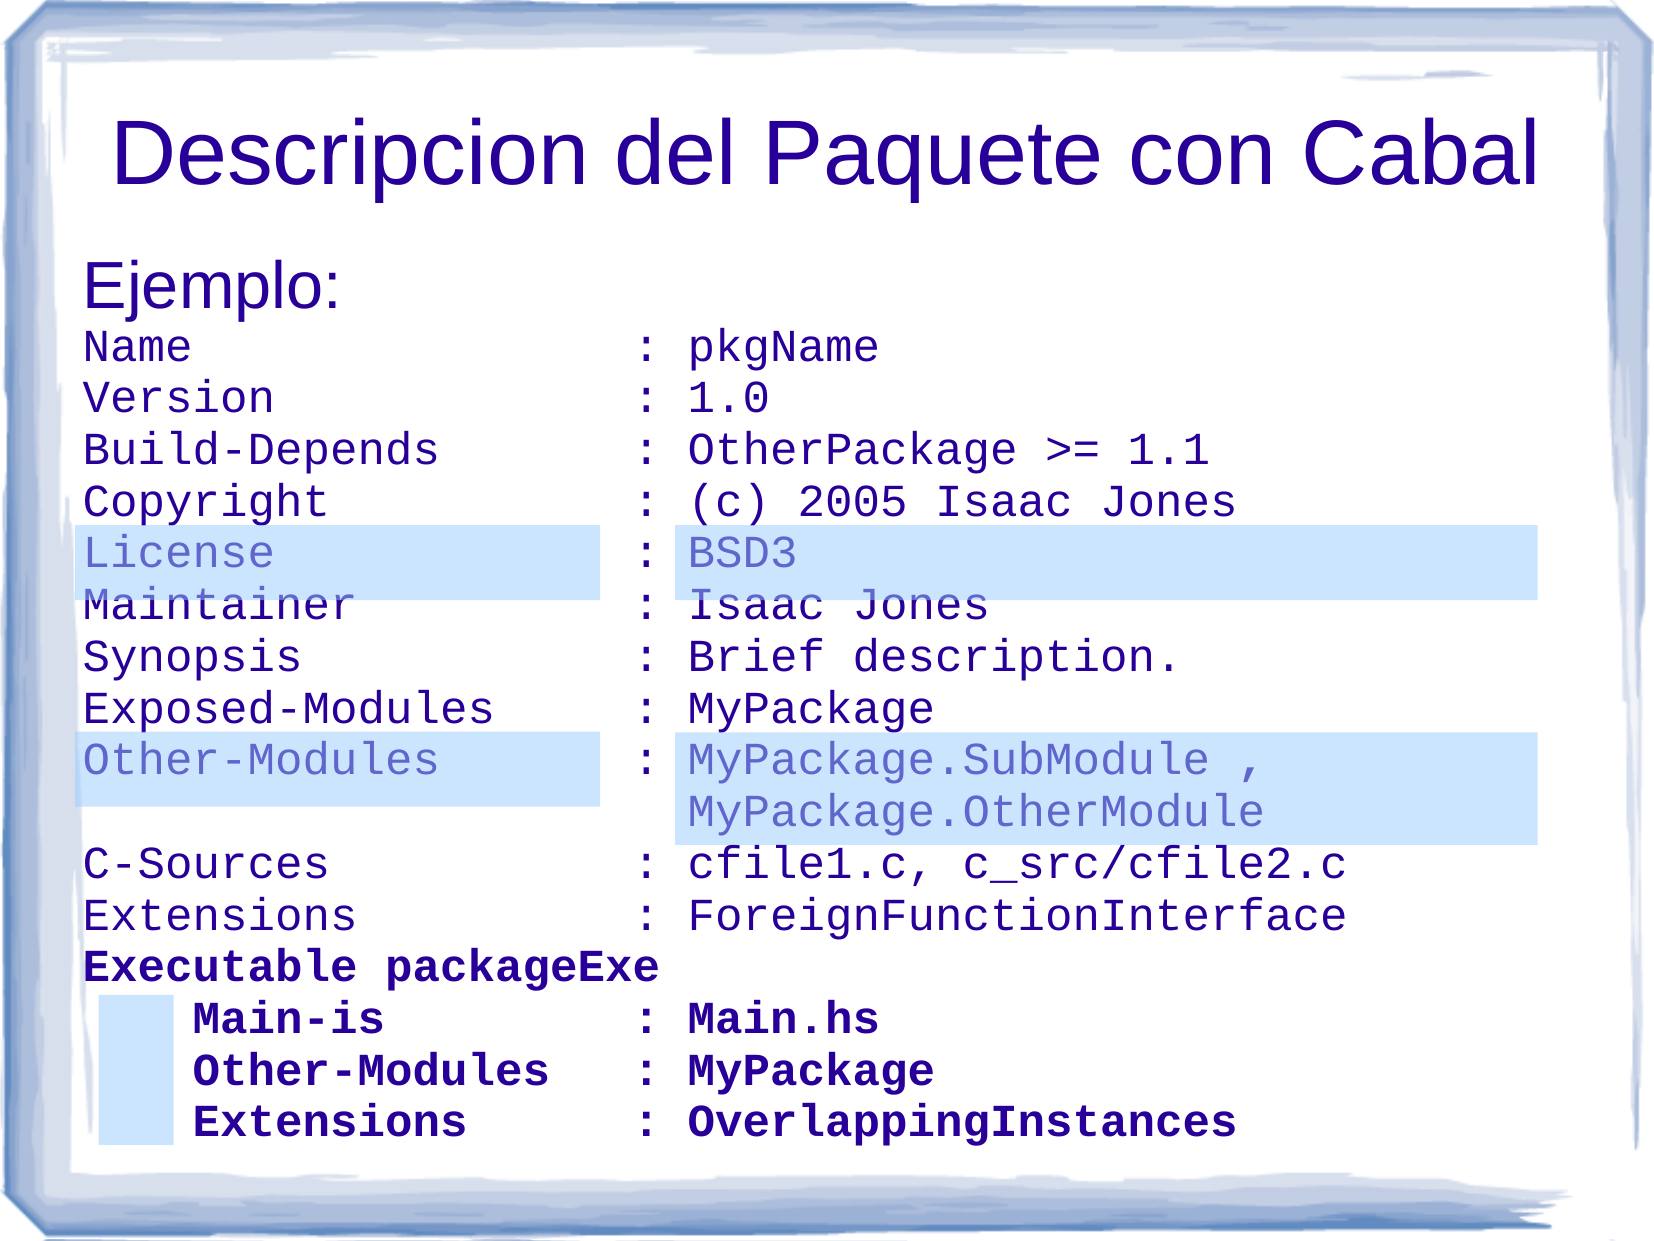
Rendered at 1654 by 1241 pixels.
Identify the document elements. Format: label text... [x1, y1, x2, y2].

title Descripcion del Paquete con Cabal [82, 49, 1571, 248]
text_box [75, 525, 601, 601]
subtitle Ejemplo: Name : pkgName Version : 1.0 Build-Depends : OtherPackage >= 1.1 Copyright : (c) 2005 Isaac Jones License : BSD3 Maintainer : Isaac Jones Synopsis : Brief description. Exposed-Modules : MyPackage Other-Modules : MyPackage.SubModule , MyPackage.OtherModule C-Sources : cfile1.c, c_src/cfile2.c Extensions : ForeignFunctionInterface Executable packageExe Main-is : Main.hs Other-Modules : MyPackage Extensions : OverlappingInstances [82, 248, 1571, 1151]
text_box [98, 994, 174, 1145]
text_box [675, 525, 1538, 601]
text_box [75, 731, 601, 807]
text_box [675, 732, 1538, 845]
picture [0, 0, 1654, 1241]
